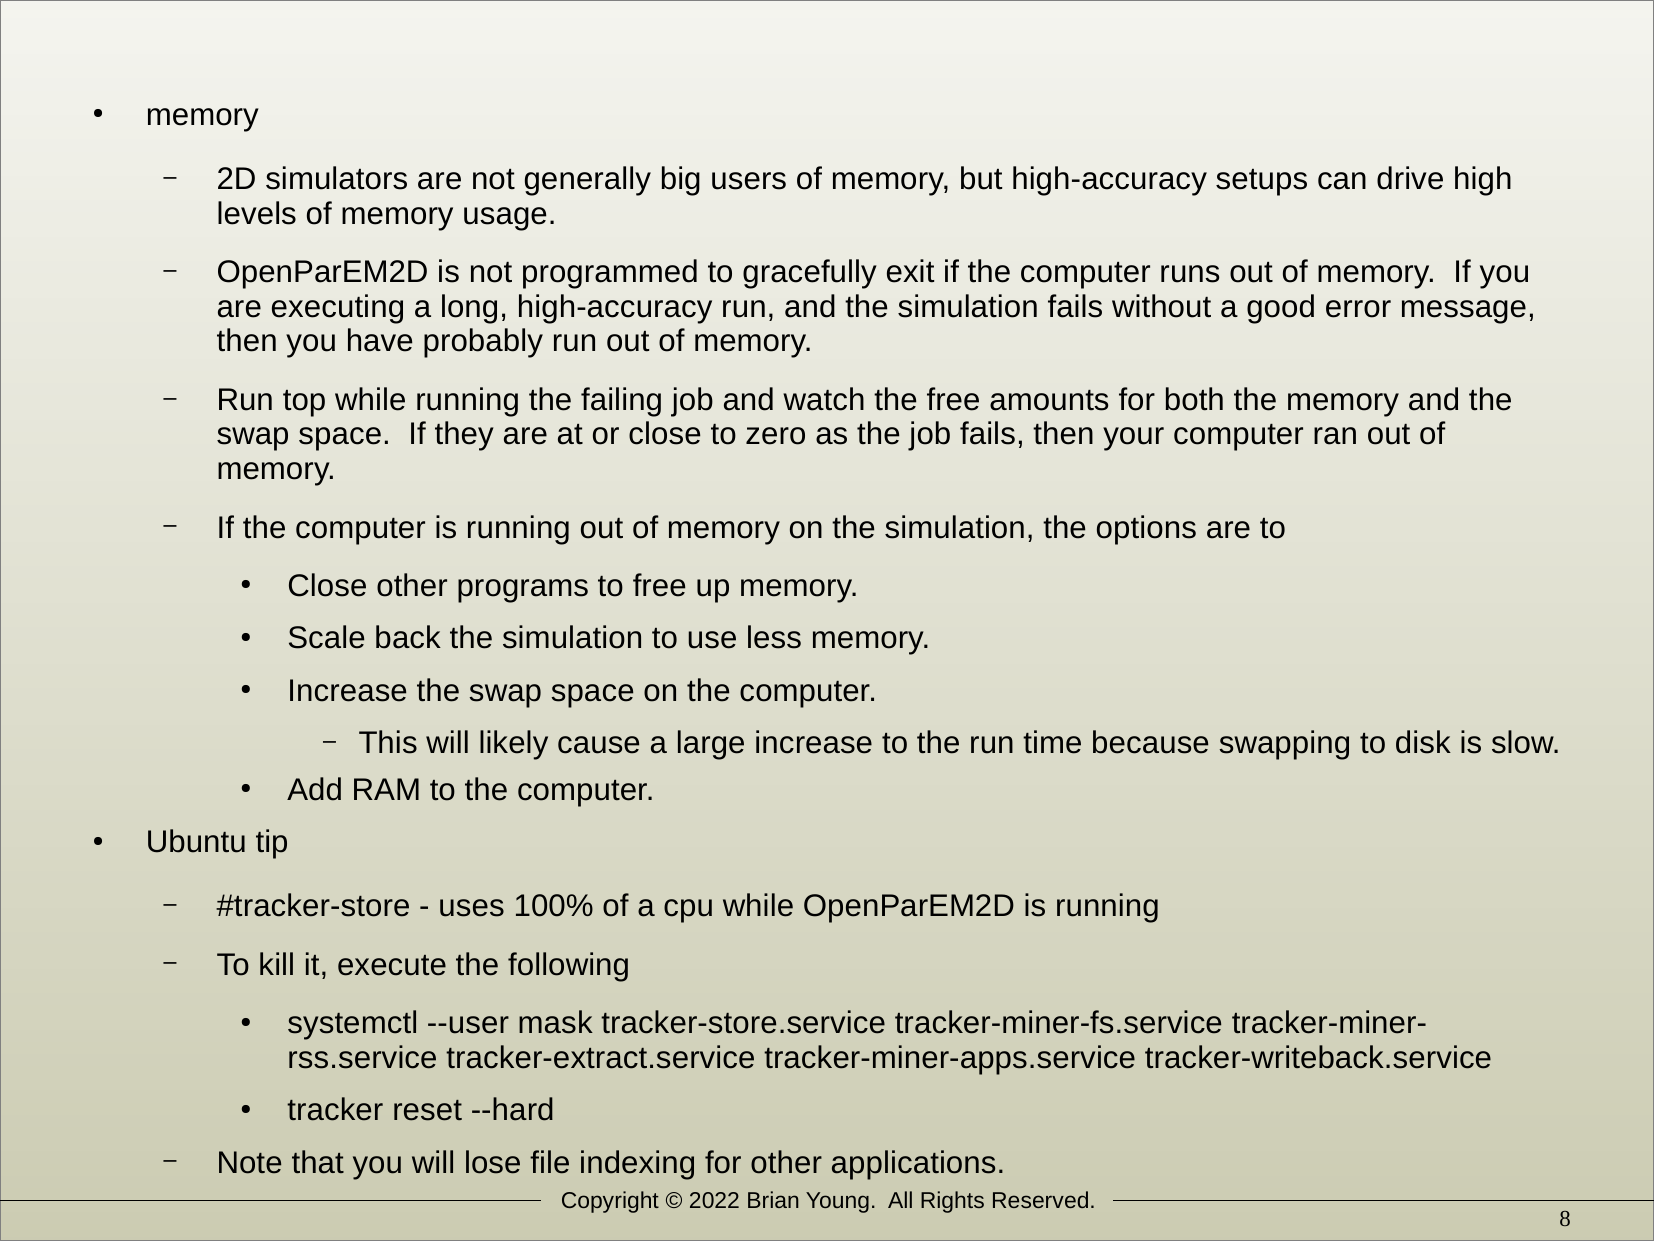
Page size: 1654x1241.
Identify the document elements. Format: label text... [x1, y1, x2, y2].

list memory 2D simulators are not generally big users of memory, but high-accuracy setups can drive high levels of memory usage. OpenParEM2D is not programmed to gracefully exit if the computer runs out of memory. If you are executing a long, high-accuracy run, and the simulation fails without a good error message, then you have probably run out of memory. Run top while running the failing job and watch the free amounts for both the memory and the swap space. If they are at or close to zero as the job fails, then your computer ran out of memory. If the computer is running out of memory on the simulation, the options are to Close other programs to free up memory. Scale back the simulation to use less memory. Increase the swap space on the computer. This will likely cause a large increase to the run time because swapping to disk is slow. Add RAM to the computer. Ubuntu tip #tracker-store - uses 100% of a cpu while OpenParEM2D is running To kill it, execute the following systemctl --user mask tracker-store.service tracker-miner-fs.service tracker-miner-rss.service tracker-extract.service tracker-miner-apps.service tracker-writeback.service tracker reset --hard Note that you will lose file indexing for other applications. [75, 96, 1564, 1180]
